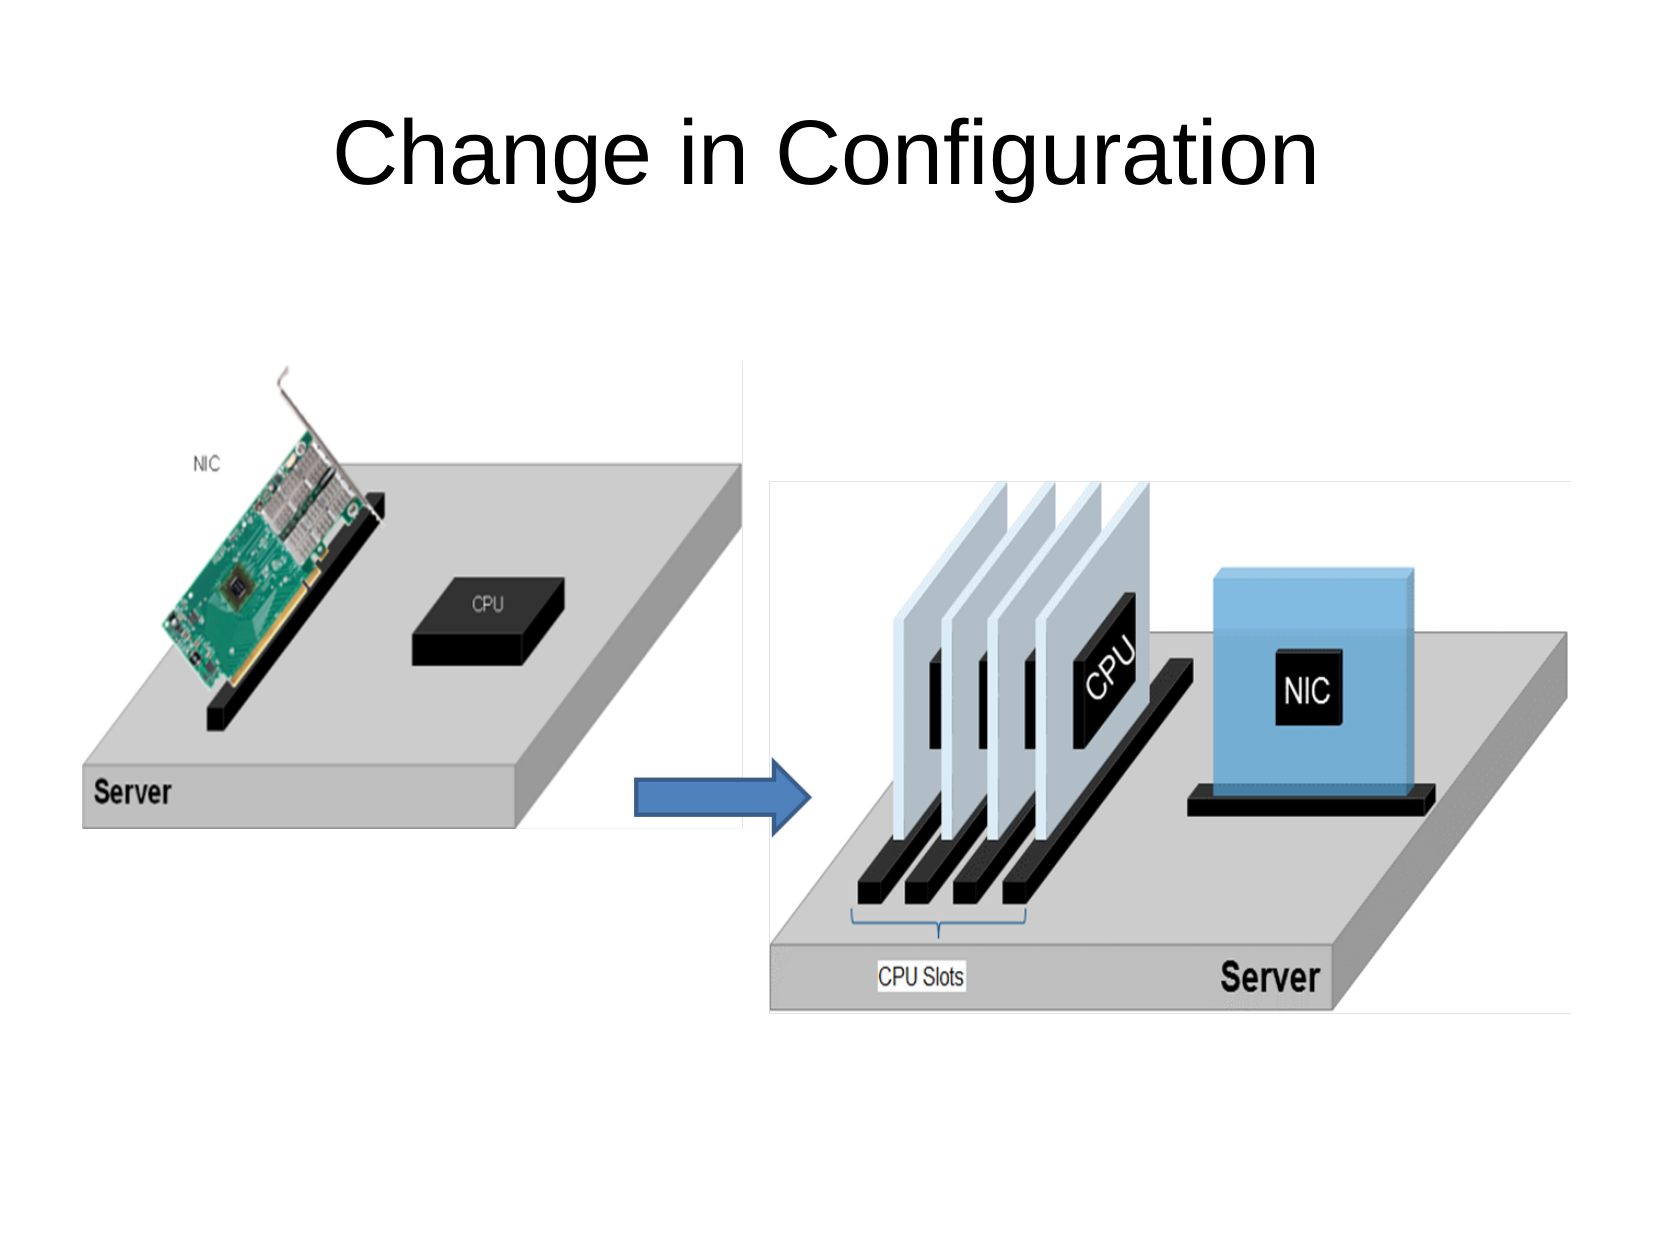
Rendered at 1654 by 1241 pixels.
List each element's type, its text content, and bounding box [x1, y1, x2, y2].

picture [82, 361, 1571, 1028]
title Change in Configuration [82, 49, 1571, 257]
